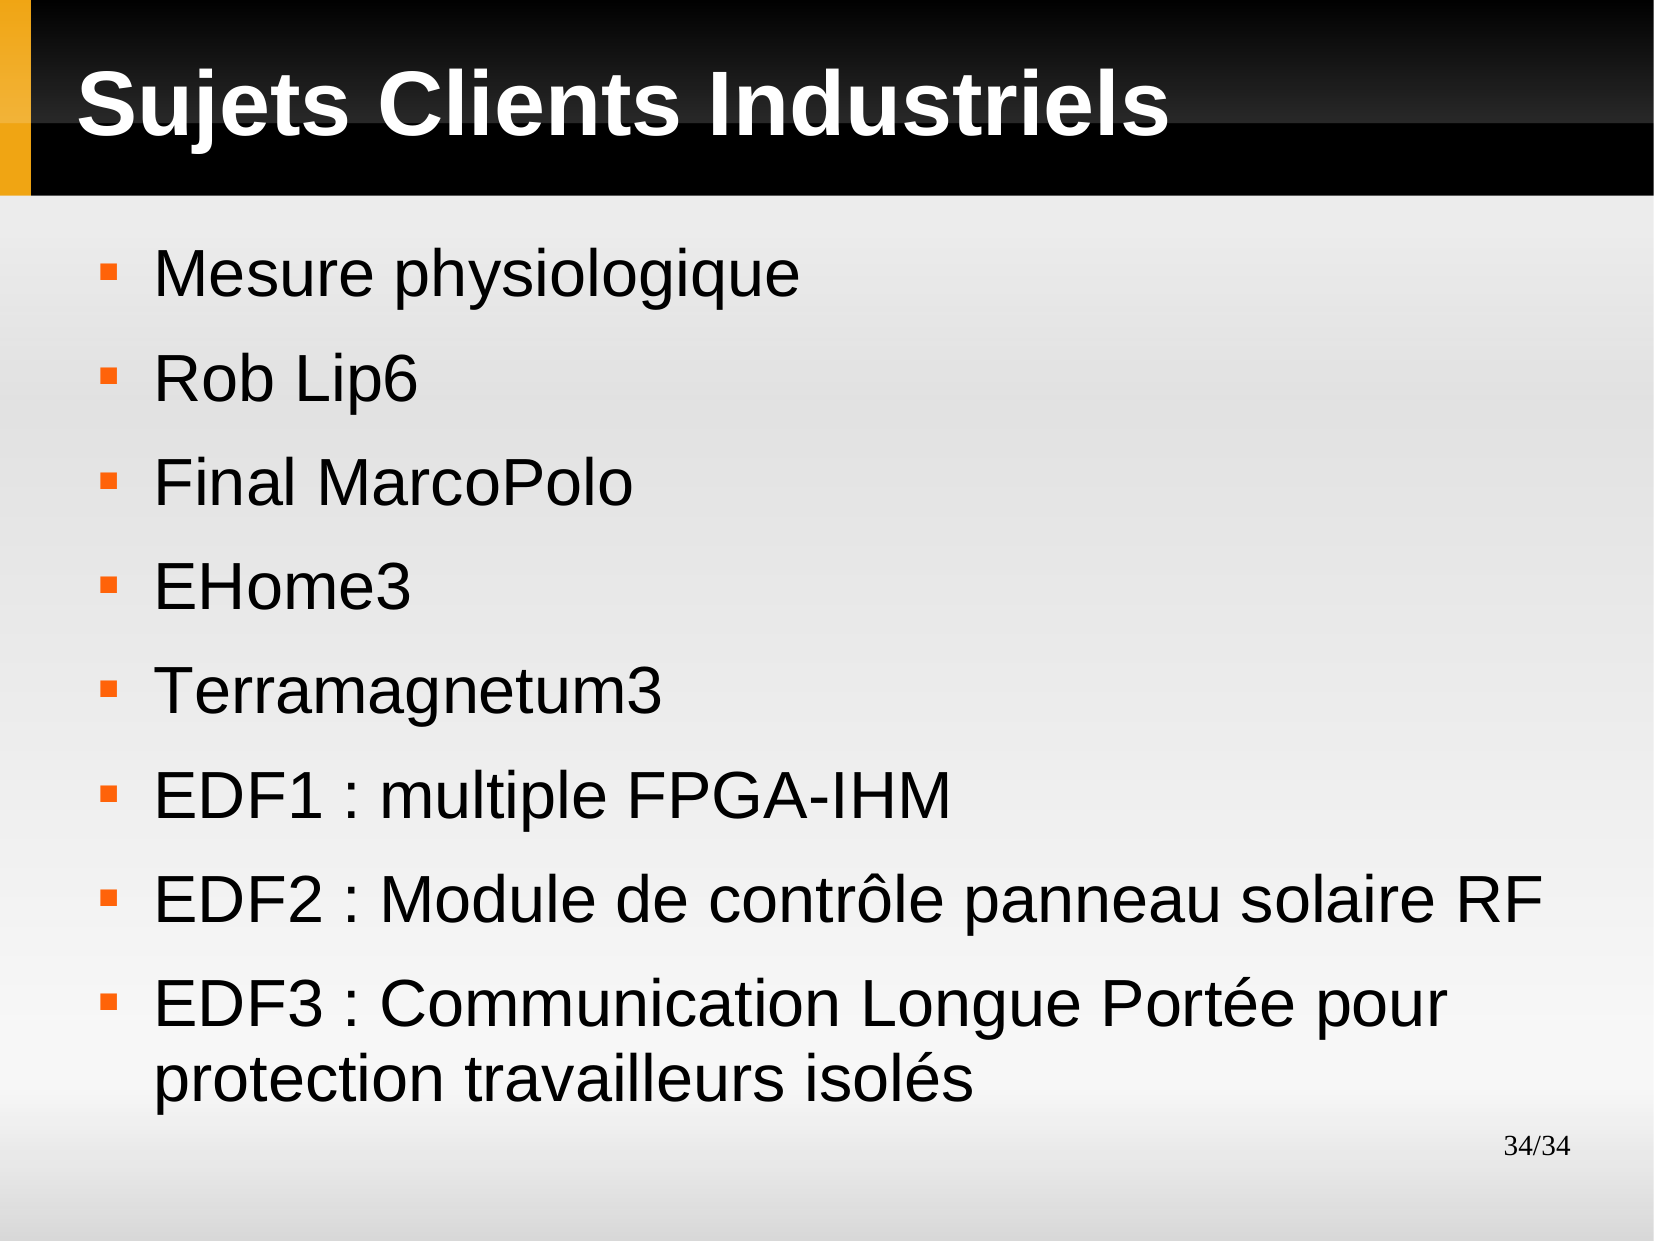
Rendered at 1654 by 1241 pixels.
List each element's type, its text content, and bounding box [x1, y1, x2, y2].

title Sujets Clients Industriels [76, 0, 1565, 208]
list Mesure physiologique Rob Lip6 Final MarcoPolo EHome3 Terramagnetum3 EDF1 : multiple FPGA-IHM EDF2 : Module de contrôle panneau solaire RF EDF3 : Communication Longue Portée pour protection travailleurs isolés [82, 236, 1571, 1116]
picture [0, 0, 1654, 1241]
